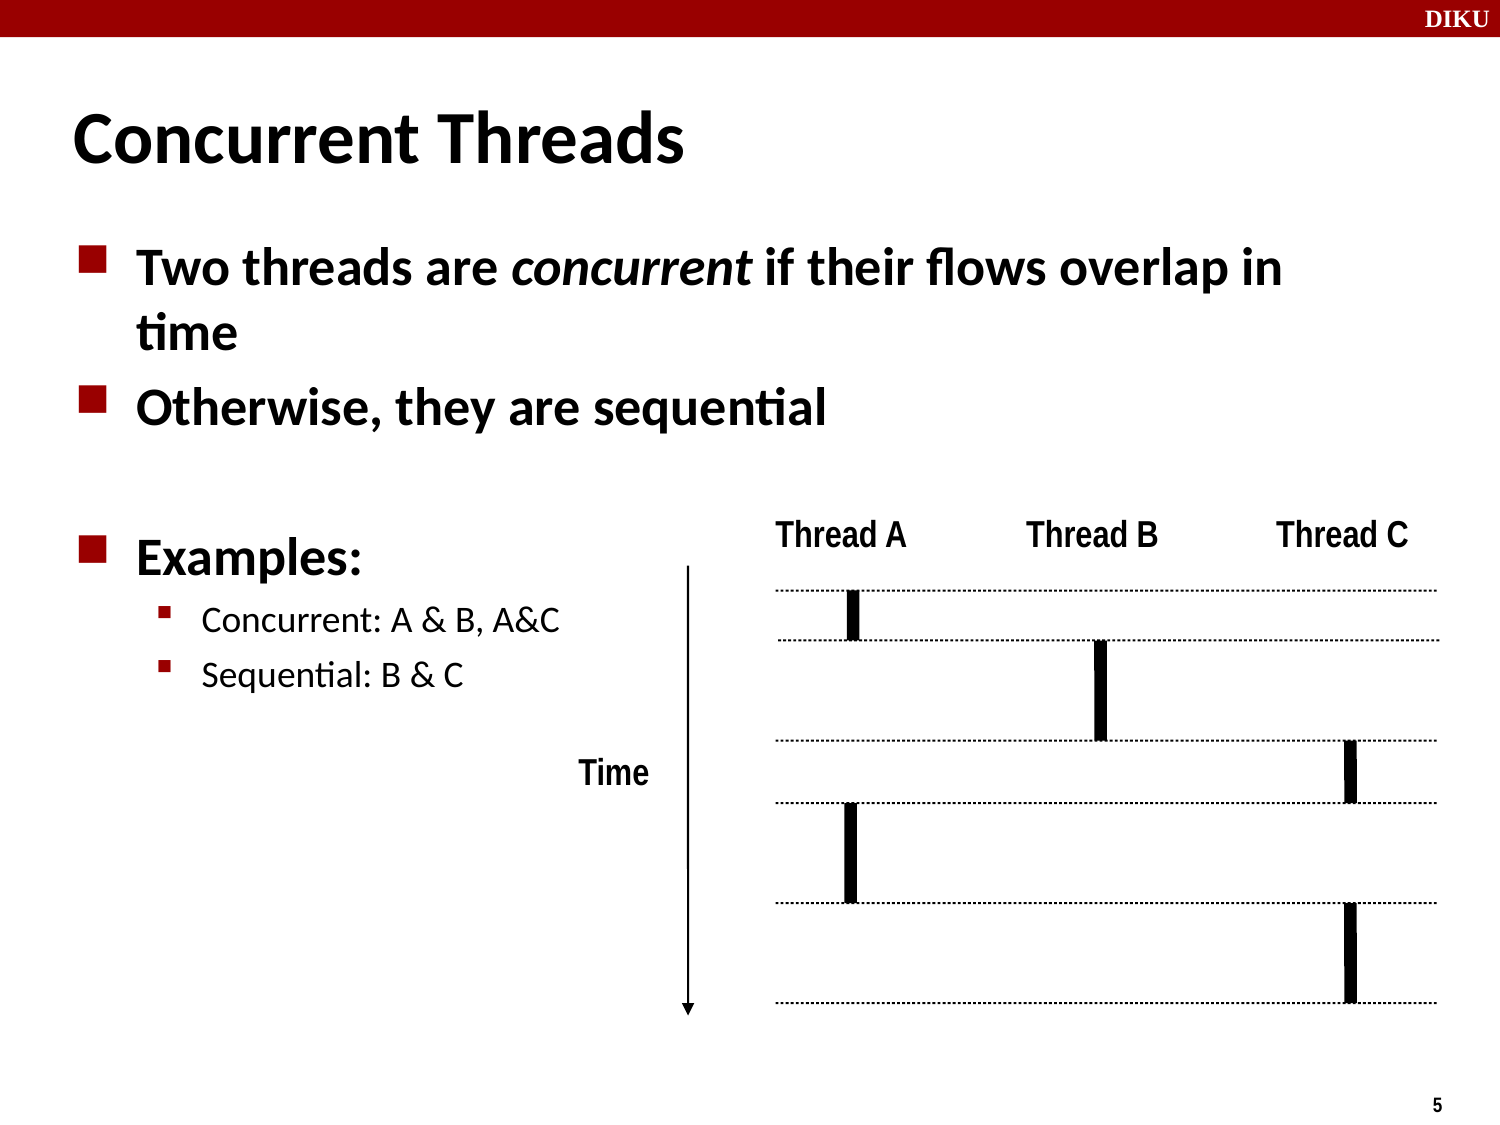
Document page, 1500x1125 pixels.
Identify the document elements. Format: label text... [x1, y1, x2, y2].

text_box Thread A [760, 502, 924, 563]
text_box Thread B [1011, 502, 1174, 563]
text_box Two threads are concurrent if their flows overlap in time Otherwise, they are sequential Examples: Concurrent: A & B, A&C Sequential: B & C [65, 223, 1361, 1039]
text_box Time [563, 740, 665, 801]
text_box Concurrent Threads [58, 71, 1304, 197]
text_box Thread C [1261, 502, 1424, 563]
